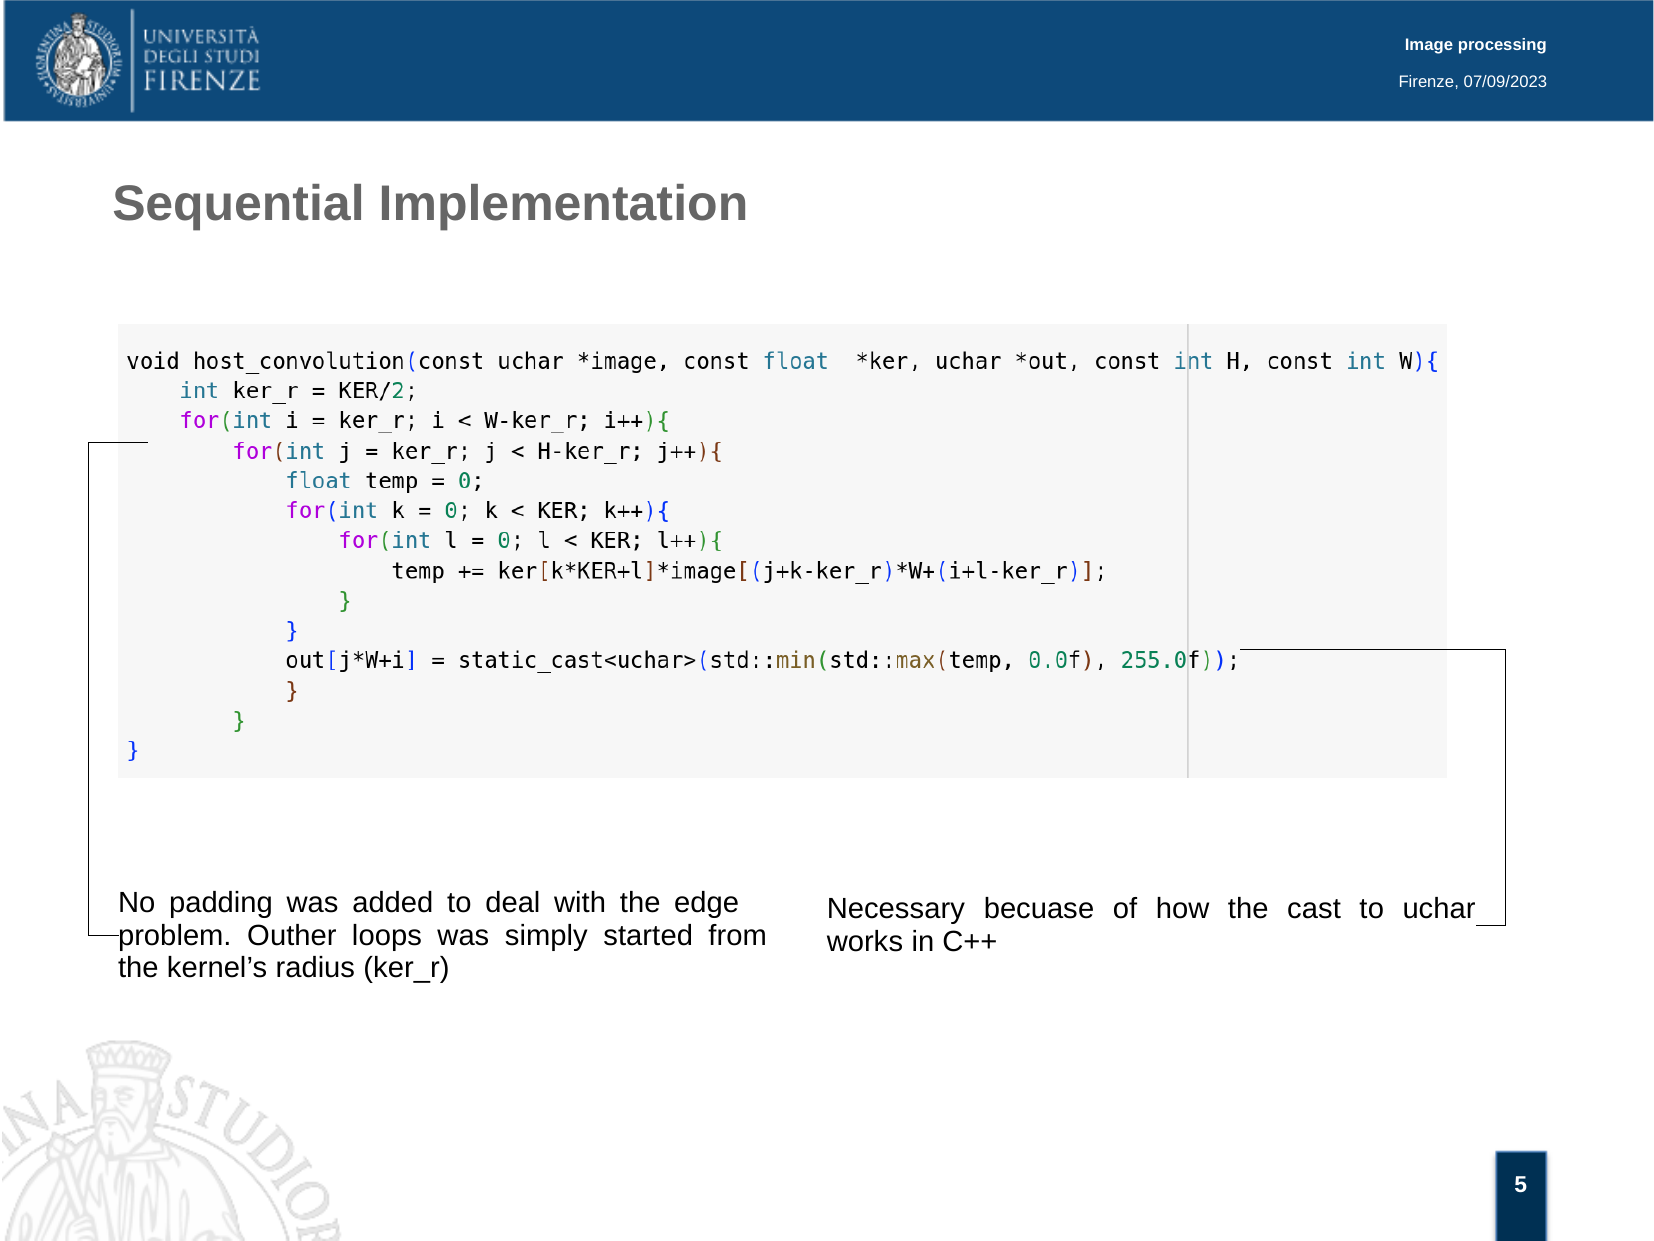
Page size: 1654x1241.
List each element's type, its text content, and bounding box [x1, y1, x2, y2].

text_box Sequential Implementation [112, 147, 975, 295]
text_box Necessary becuase of how the cast to uchar works in C++ [826, 876, 1477, 975]
text_box [649, 620, 1241, 680]
picture [2, 0, 1654, 1241]
text_box [147, 413, 739, 473]
text_box Image processing Firenze, 07/09/2023 [685, 24, 1548, 102]
text_box No padding was added to deal with the edge problem. Outher loops was simply started from the kernel’s radius (ker_r) [118, 885, 768, 985]
text_box 5 [1505, 1160, 1536, 1208]
